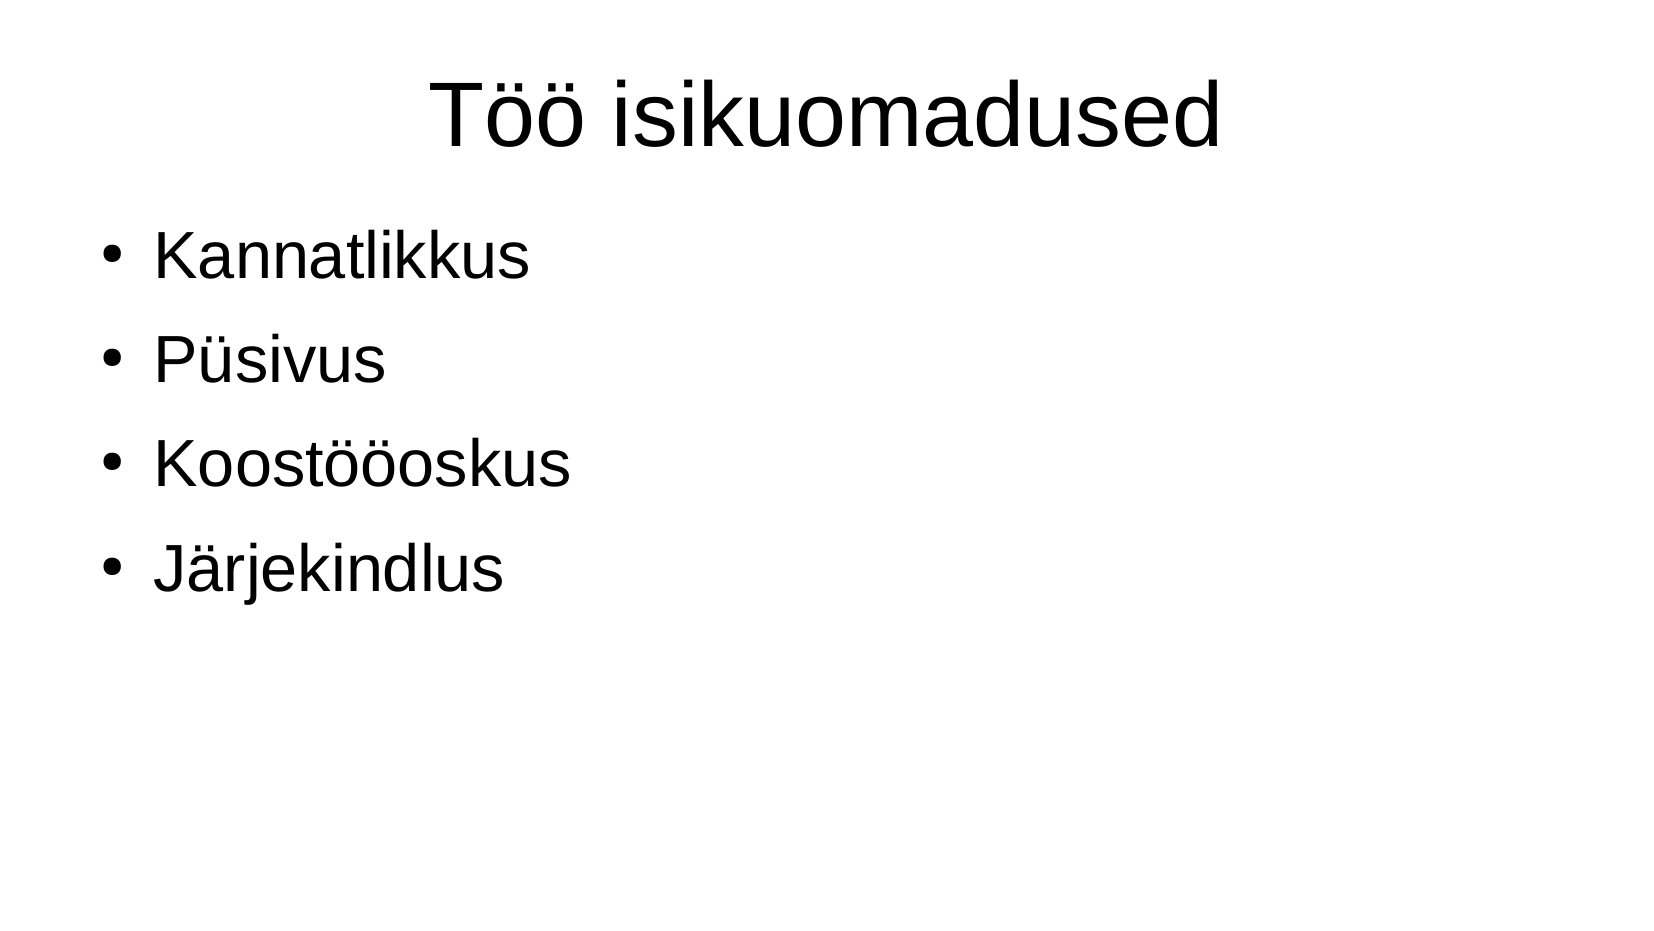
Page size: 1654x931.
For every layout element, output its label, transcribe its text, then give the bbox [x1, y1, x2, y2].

list Kannatlikkus Püsivus Koostööoskus Järjekindlus [82, 217, 1571, 758]
title Töö isikuomadused [82, 37, 1571, 193]
